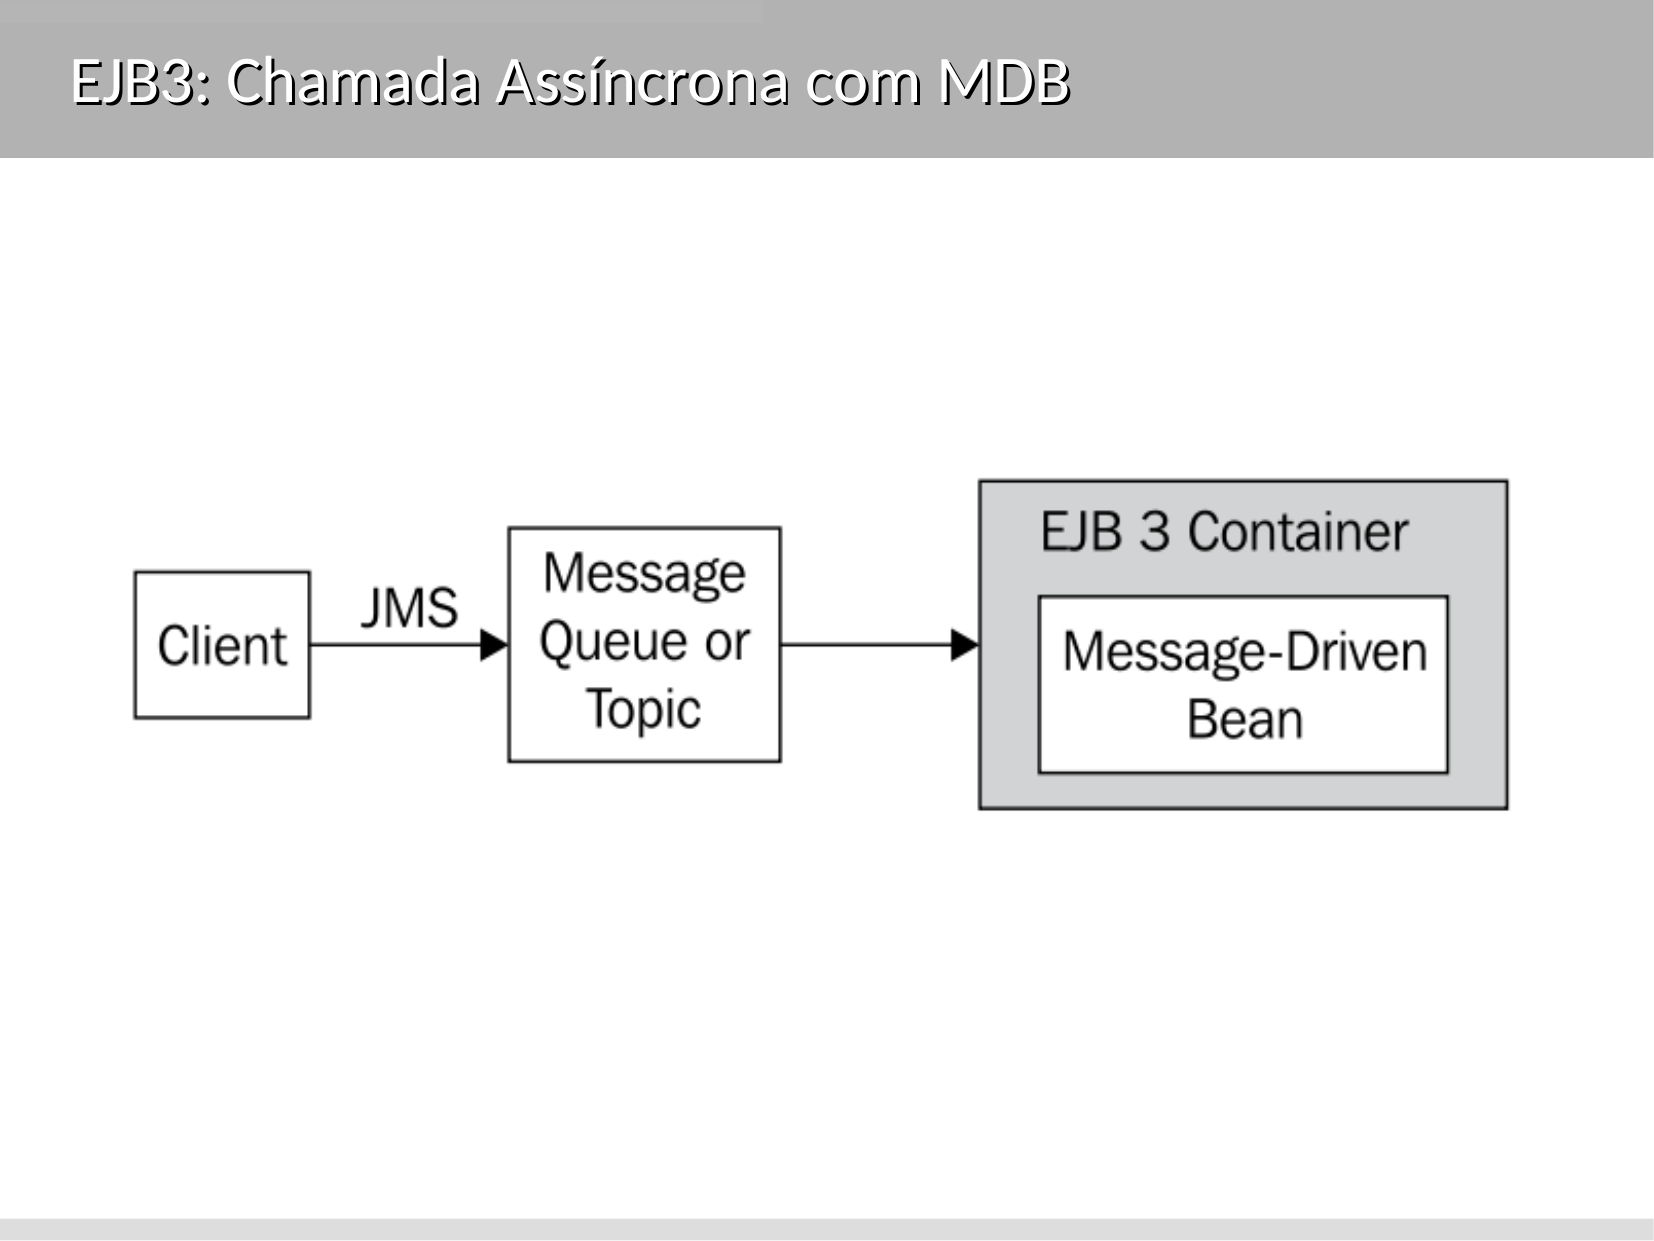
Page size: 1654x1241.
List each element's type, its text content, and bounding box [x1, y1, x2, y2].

picture [119, 466, 1517, 824]
title EJB3: Chamada Assíncrona com MDB [70, 11, 1536, 160]
